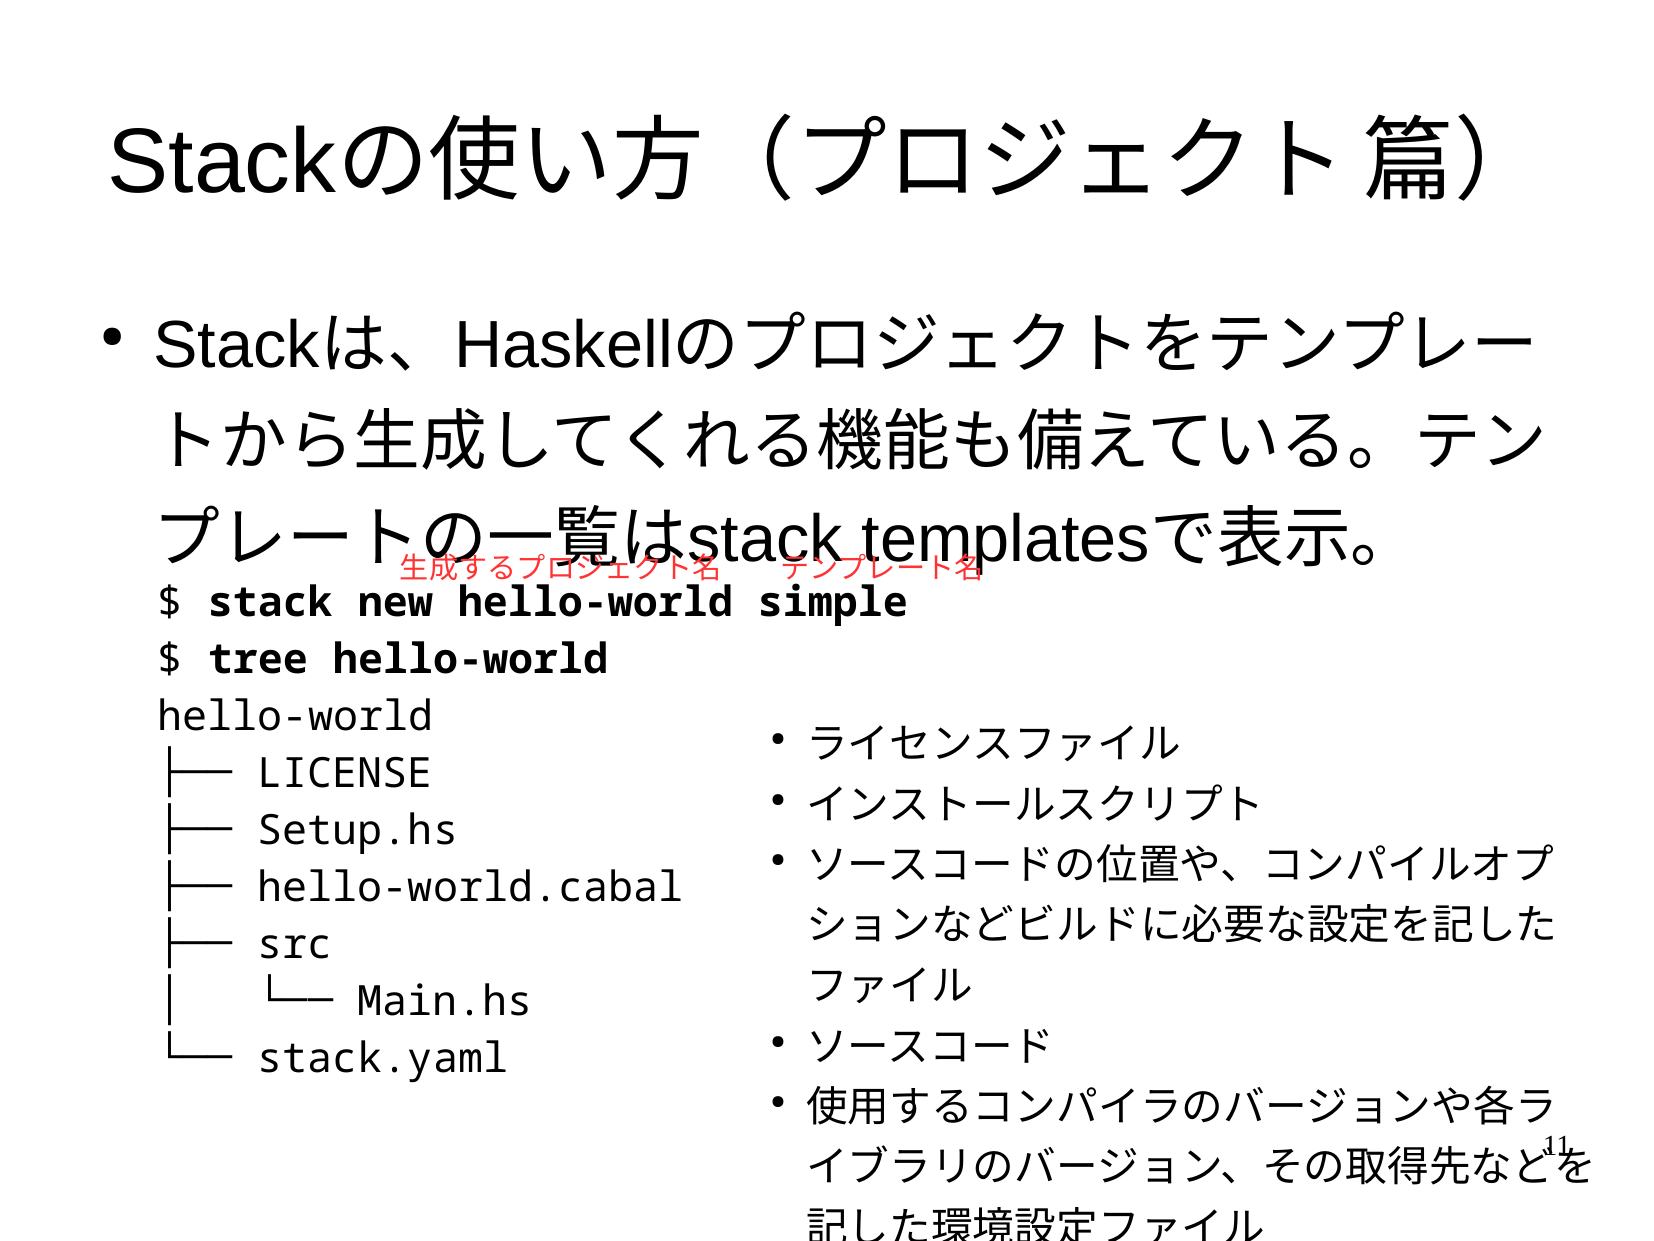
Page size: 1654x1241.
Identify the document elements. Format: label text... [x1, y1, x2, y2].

text_box ライセンスファイル インストールスクリプト ソースコードの位置や、コンパイルオプションなどビルドに必要な設定を記したファイル ソースコード 使用するコンパイラのバージョンや各ライブラリのバージョン、その取得先などを記した環境設定ファイル [755, 702, 1613, 1241]
text_box 生成するプロジェクト名 テンプレート名 [385, 537, 1000, 582]
title Stackの使い方（プロジェクト 篇） [82, 49, 1571, 257]
list Stackは、Haskellのプロジェクトをテンプレートから生成してくれる機能も備えている。テンプレートの一覧はstack templatesで表示。 [82, 290, 1571, 1010]
text_box $ stack new hello-world simple $ tree hello-world hello-world ├── LICENSE ├── Setup.hs ├── hello-world.cabal ├── src │ └── Main.hs └── stack.yaml [143, 564, 1046, 1241]
